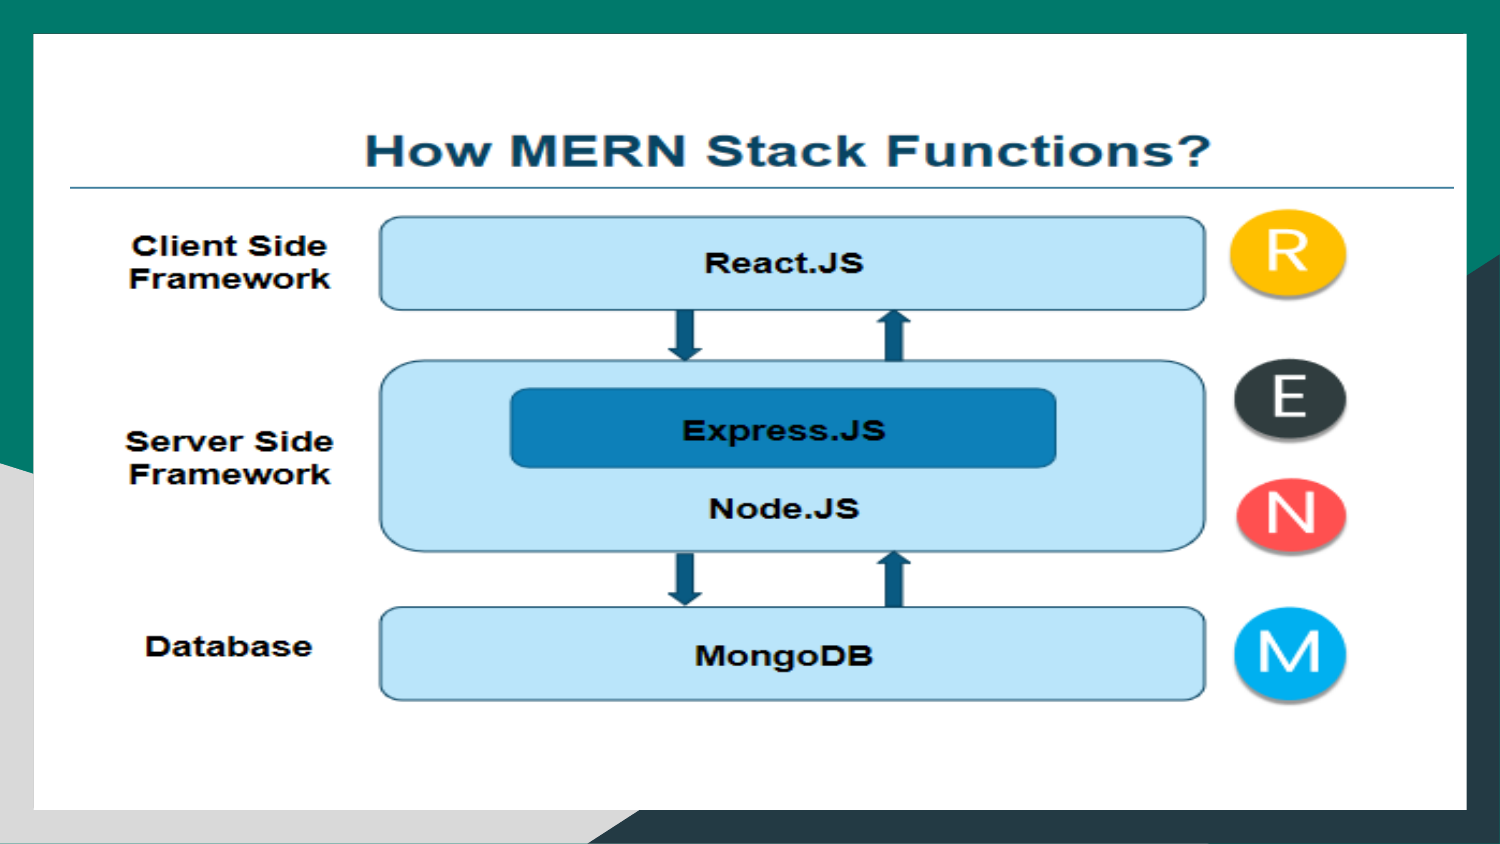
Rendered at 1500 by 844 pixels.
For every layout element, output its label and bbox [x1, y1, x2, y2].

picture [70, 106, 1454, 738]
